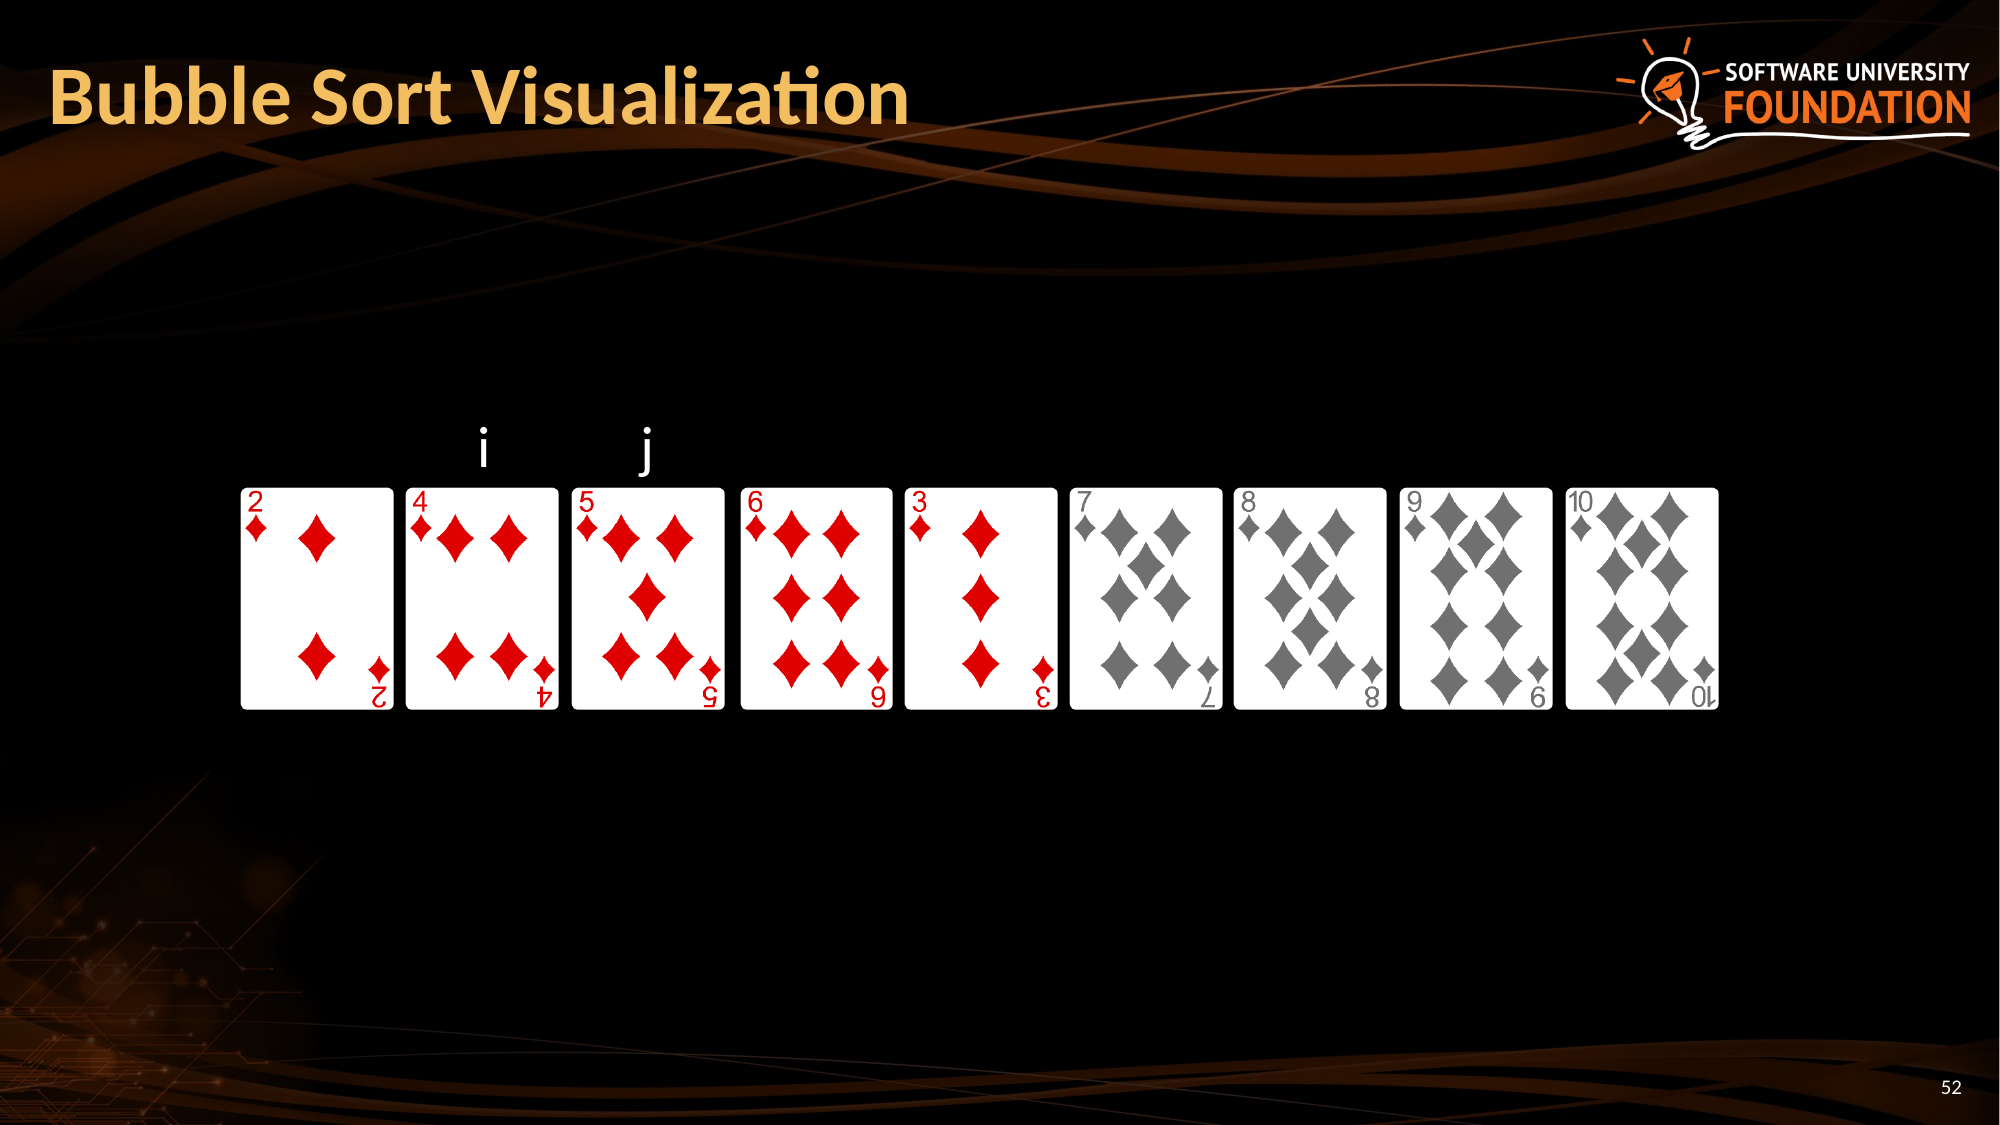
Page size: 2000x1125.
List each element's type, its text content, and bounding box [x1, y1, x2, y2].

title Bubble Sort Visualization [30, 6, 1602, 189]
picture [0, 0, 2000, 1125]
slide_number <number> [1897, 1070, 1968, 1103]
text_box j [625, 401, 670, 487]
text_box i [462, 401, 506, 487]
